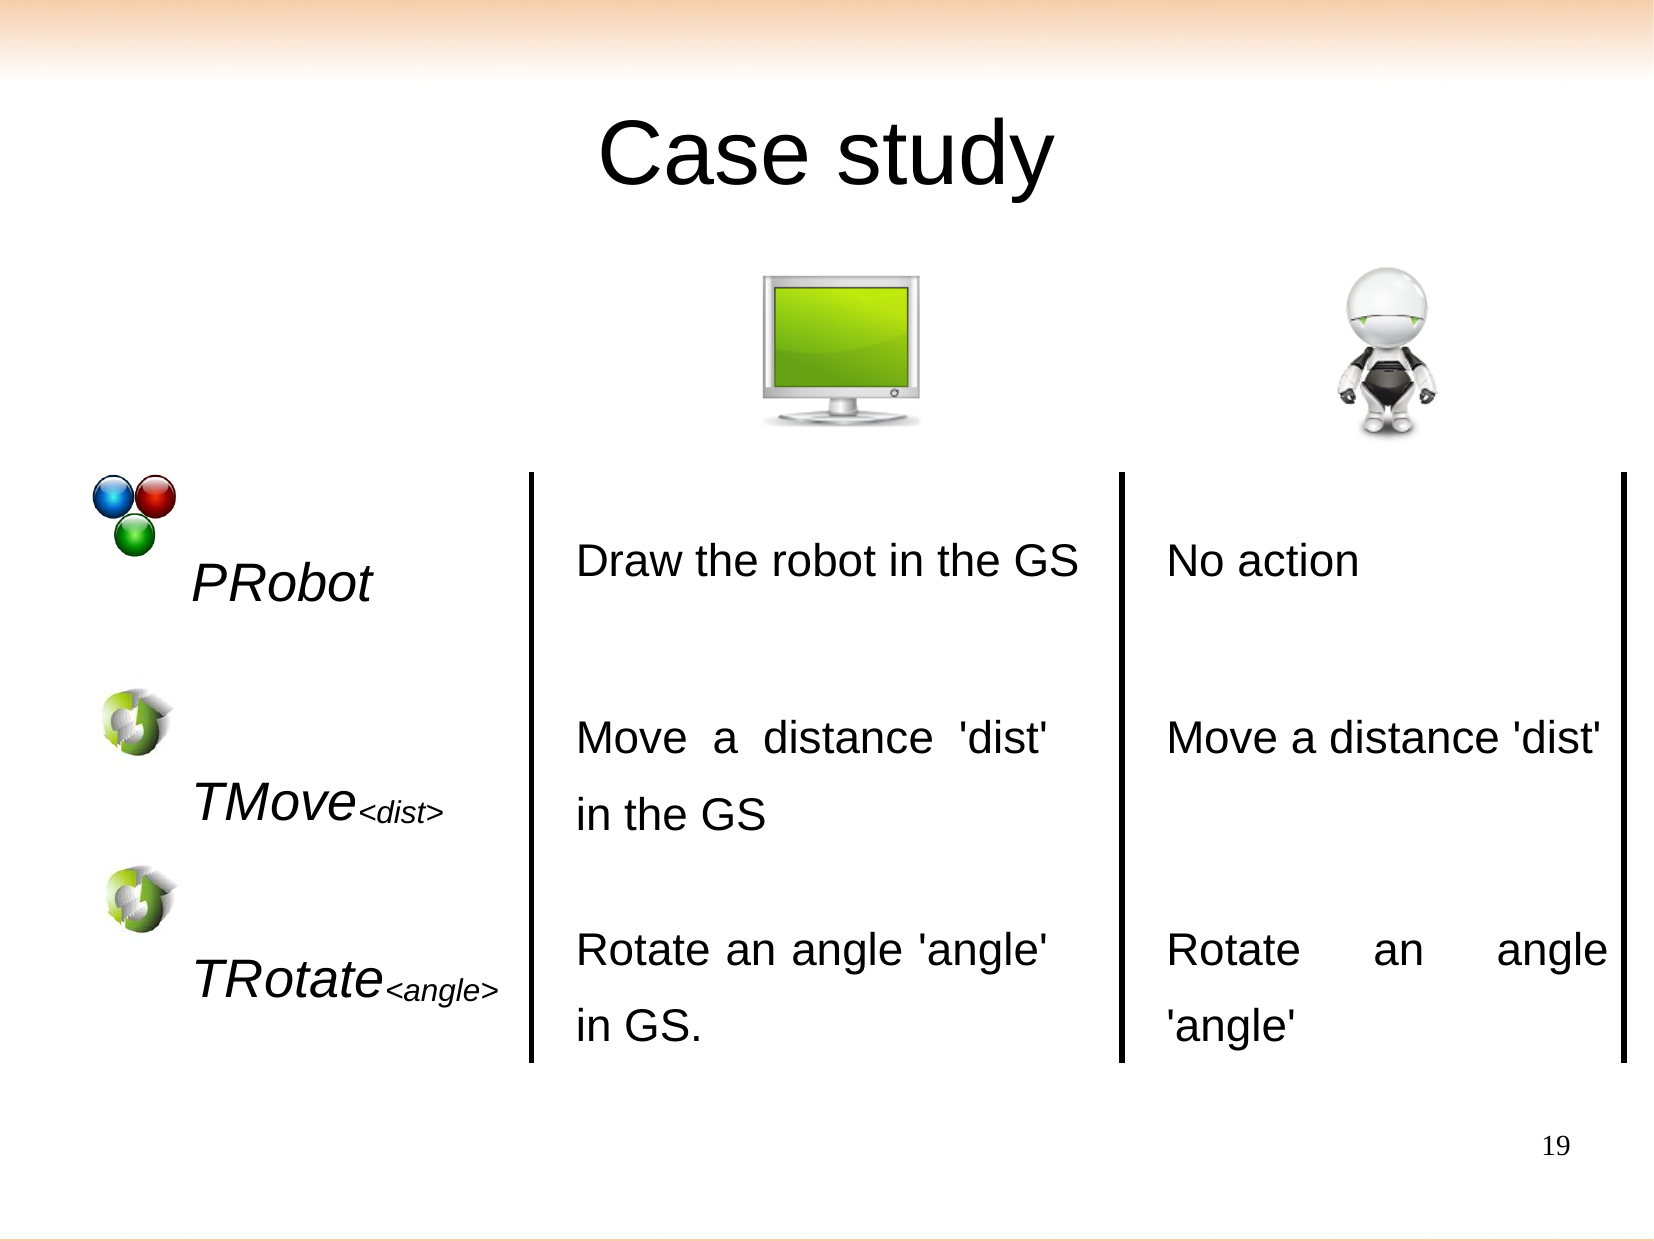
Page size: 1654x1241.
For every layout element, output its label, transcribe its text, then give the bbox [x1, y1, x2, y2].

text_box Rotate an angle 'angle' in GS. [561, 890, 1063, 1034]
text_box Draw the robot in the GS [561, 501, 1119, 569]
text_box Move a distance 'dist' in the GS [561, 679, 1063, 823]
picture [0, 0, 1654, 1241]
text_box TRotate<angle> [177, 910, 529, 1004]
text_box Rotate an angle 'angle' [1151, 890, 1621, 1034]
text_box PRobot [177, 515, 414, 591]
title Case study [82, 49, 1571, 257]
text_box No action [1151, 501, 1388, 569]
text_box TMove<dist> [177, 733, 473, 827]
text_box Move a distance 'dist' [1151, 679, 1621, 746]
